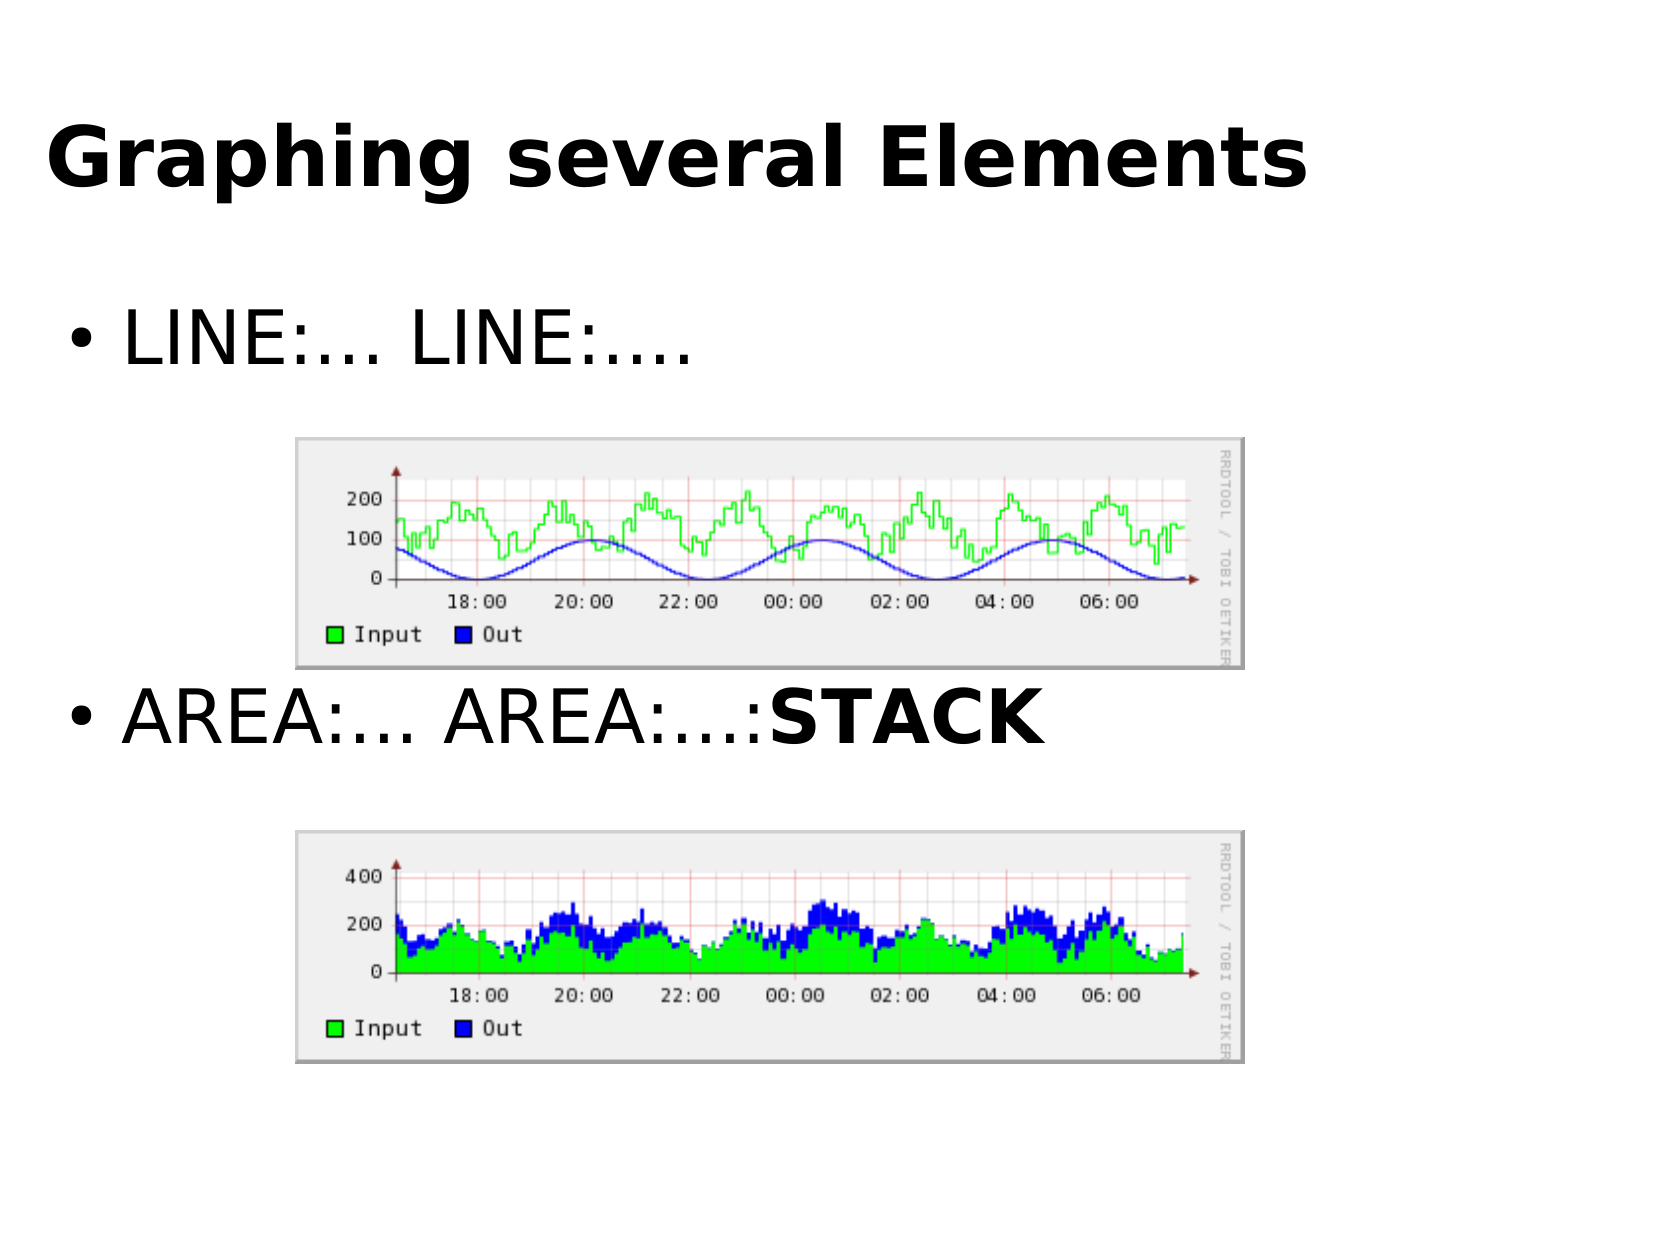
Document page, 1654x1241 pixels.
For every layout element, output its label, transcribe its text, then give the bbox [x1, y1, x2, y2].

picture [295, 437, 1245, 671]
title Graphing several Elements [45, 82, 1583, 233]
list LINE:... LINE:.... AREA:... AREA:...:STACK [50, 295, 1571, 1099]
picture [295, 830, 1245, 1064]
